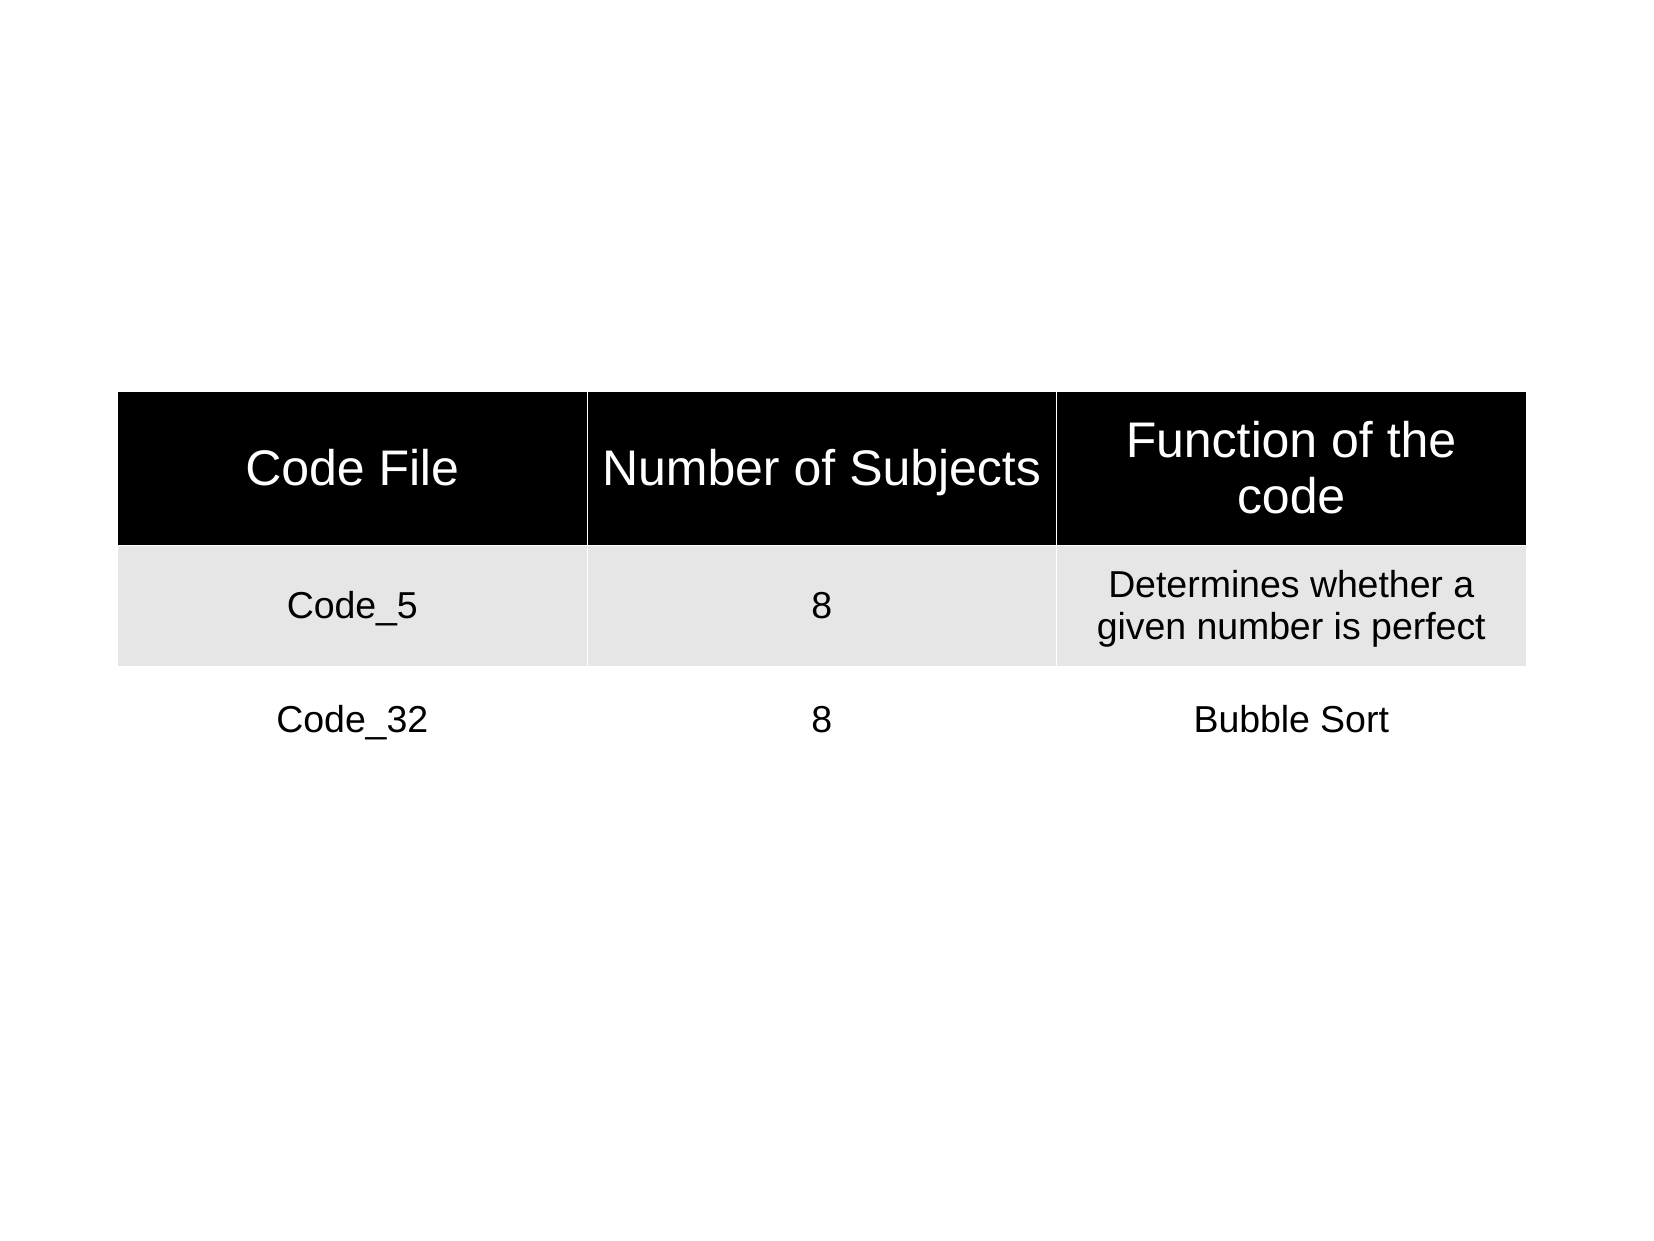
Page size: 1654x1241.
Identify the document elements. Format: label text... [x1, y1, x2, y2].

table_header Code File [118, 392, 587, 545]
table_cell 8 [588, 546, 1056, 666]
table_cell Bubble Sort [1057, 667, 1526, 773]
table_cell Determines whether a given number is perfect [1057, 546, 1526, 666]
table_header Number of Subjects [588, 392, 1056, 545]
table_header Function of the code [1057, 392, 1526, 545]
table_cell Code_32 [118, 667, 587, 773]
table_cell Code_5 [118, 546, 587, 666]
table_cell 8 [588, 667, 1056, 773]
